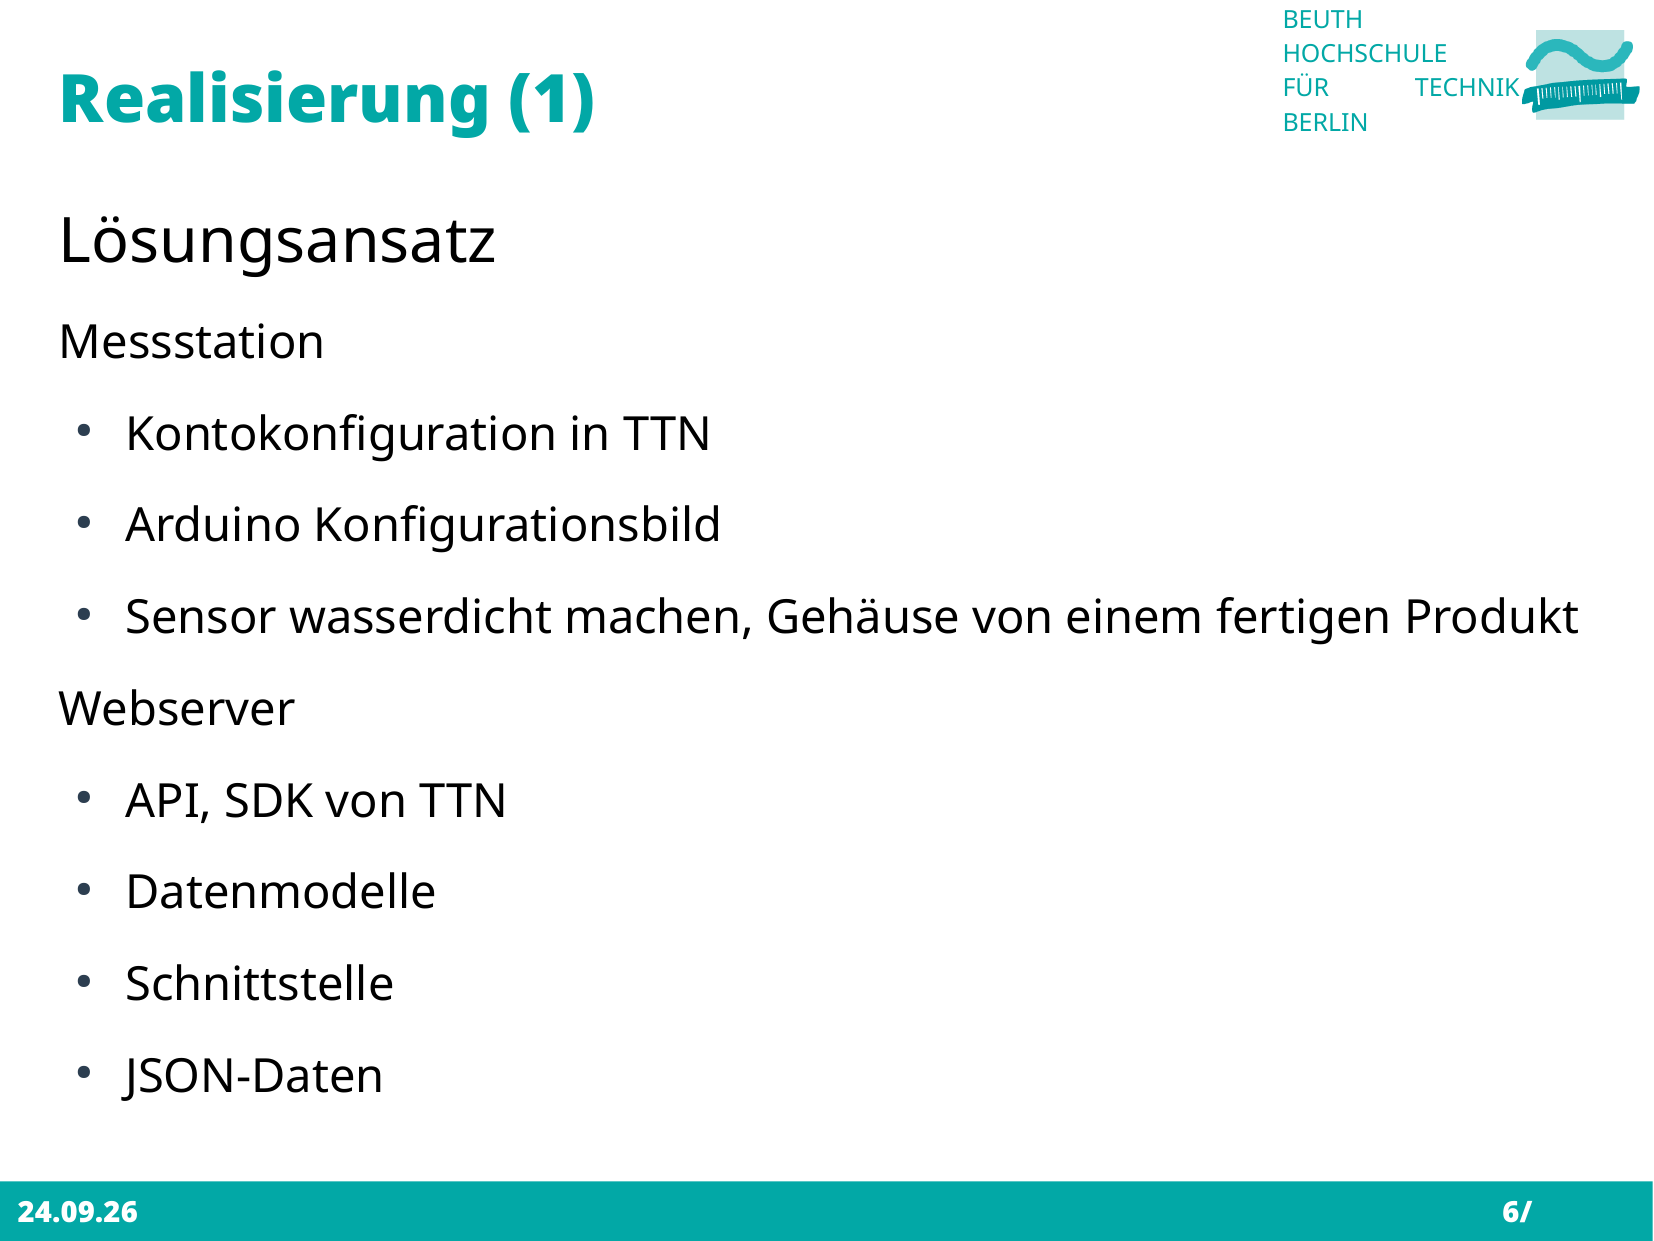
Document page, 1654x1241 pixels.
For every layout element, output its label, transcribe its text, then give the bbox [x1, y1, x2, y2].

list Lösungsansatz Messstation Kontokonfiguration in TTN Arduino Konfigurationsbild Sensor wasserdicht machen, Gehäuse von einem fertigen Produkt Webserver API, SDK von TTN Datenmodelle Schnittstelle JSON-Daten [58, 195, 1594, 1126]
picture [1522, 30, 1640, 120]
title Realisierung (1) [58, 35, 1240, 142]
